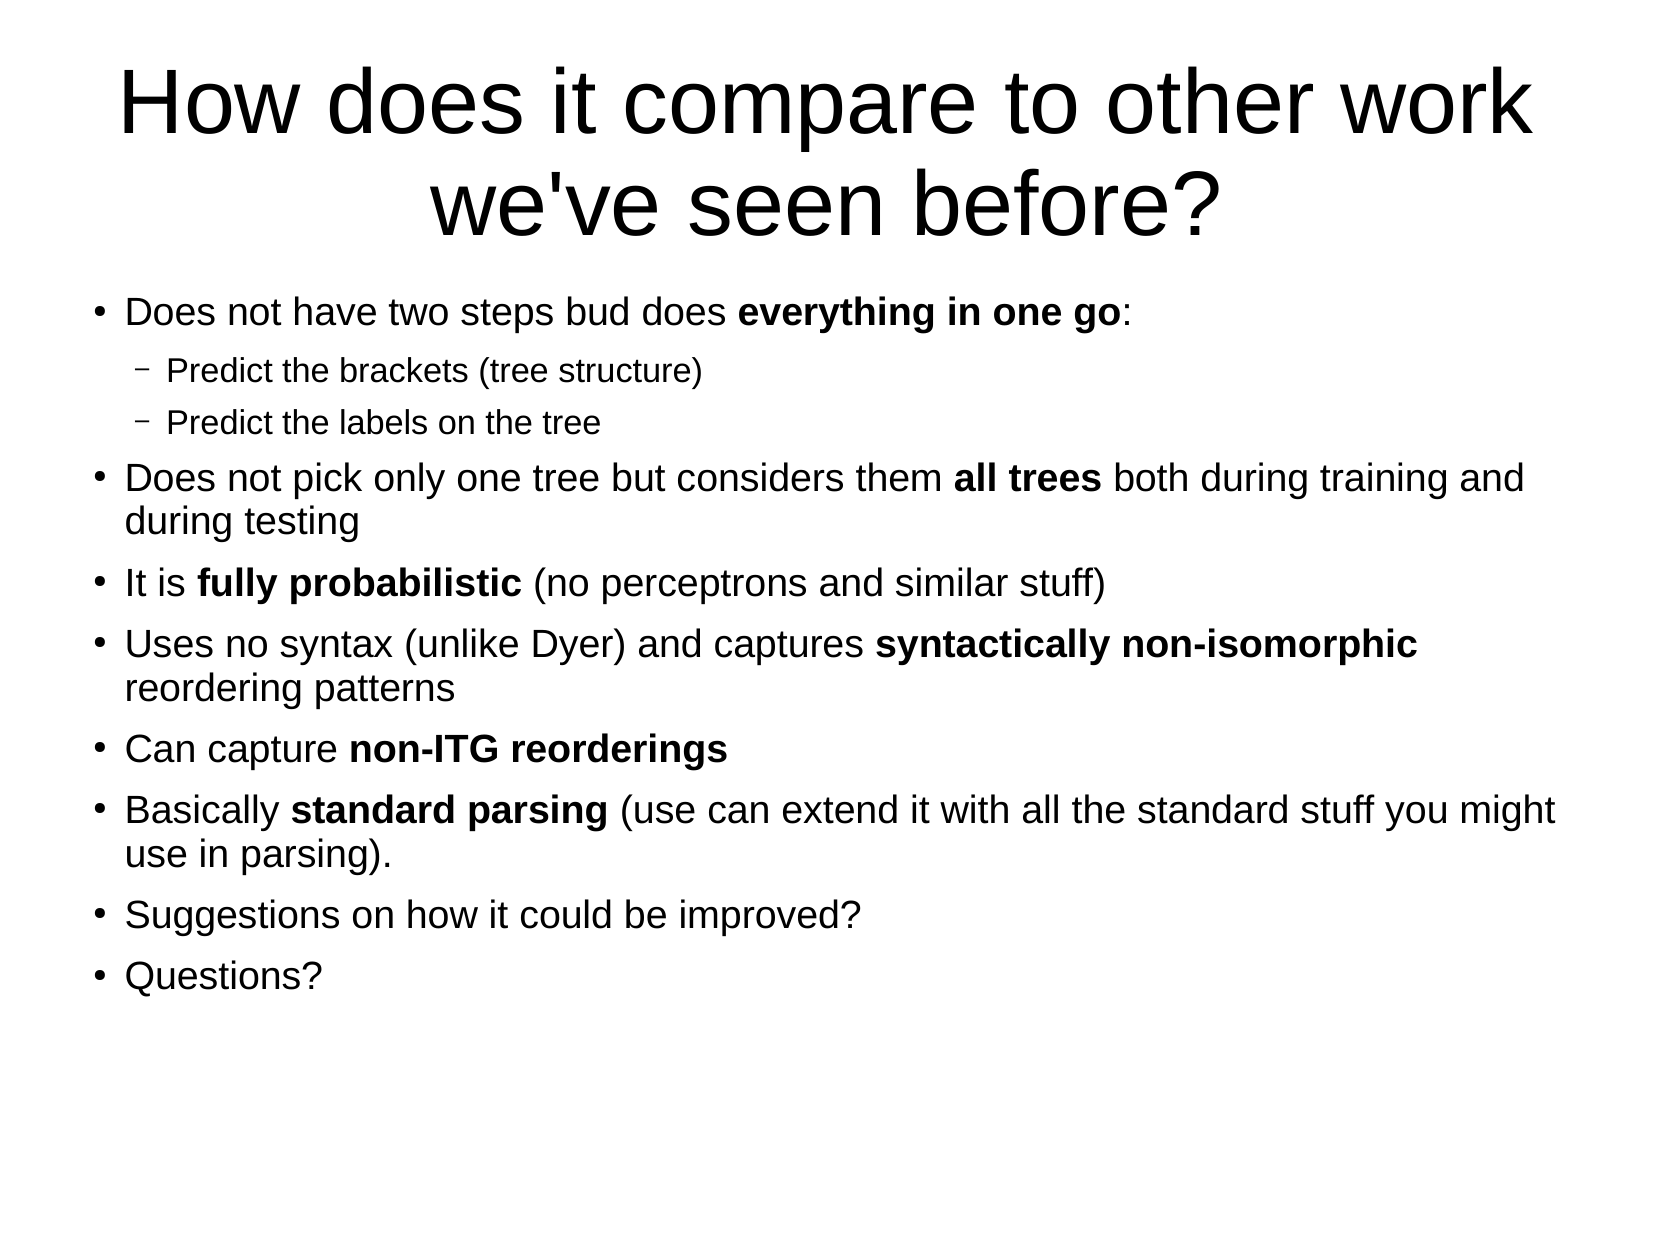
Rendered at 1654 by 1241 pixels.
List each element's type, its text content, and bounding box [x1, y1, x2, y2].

title How does it compare to other work we've seen before? [82, 49, 1571, 257]
list Does not have two steps bud does everything in one go: Predict the brackets (tree structure) Predict the labels on the tree Does not pick only one tree but considers them all trees both during training and during testing It is fully probabilistic (no perceptrons and similar stuff) Uses no syntax (unlike Dyer) and captures syntactically non-isomorphic reordering patterns Can capture non-ITG reorderings Basically standard parsing (use can extend it with all the standard stuff you might use in parsing). Suggestions on how it could be improved? Questions? [82, 290, 1571, 1010]
